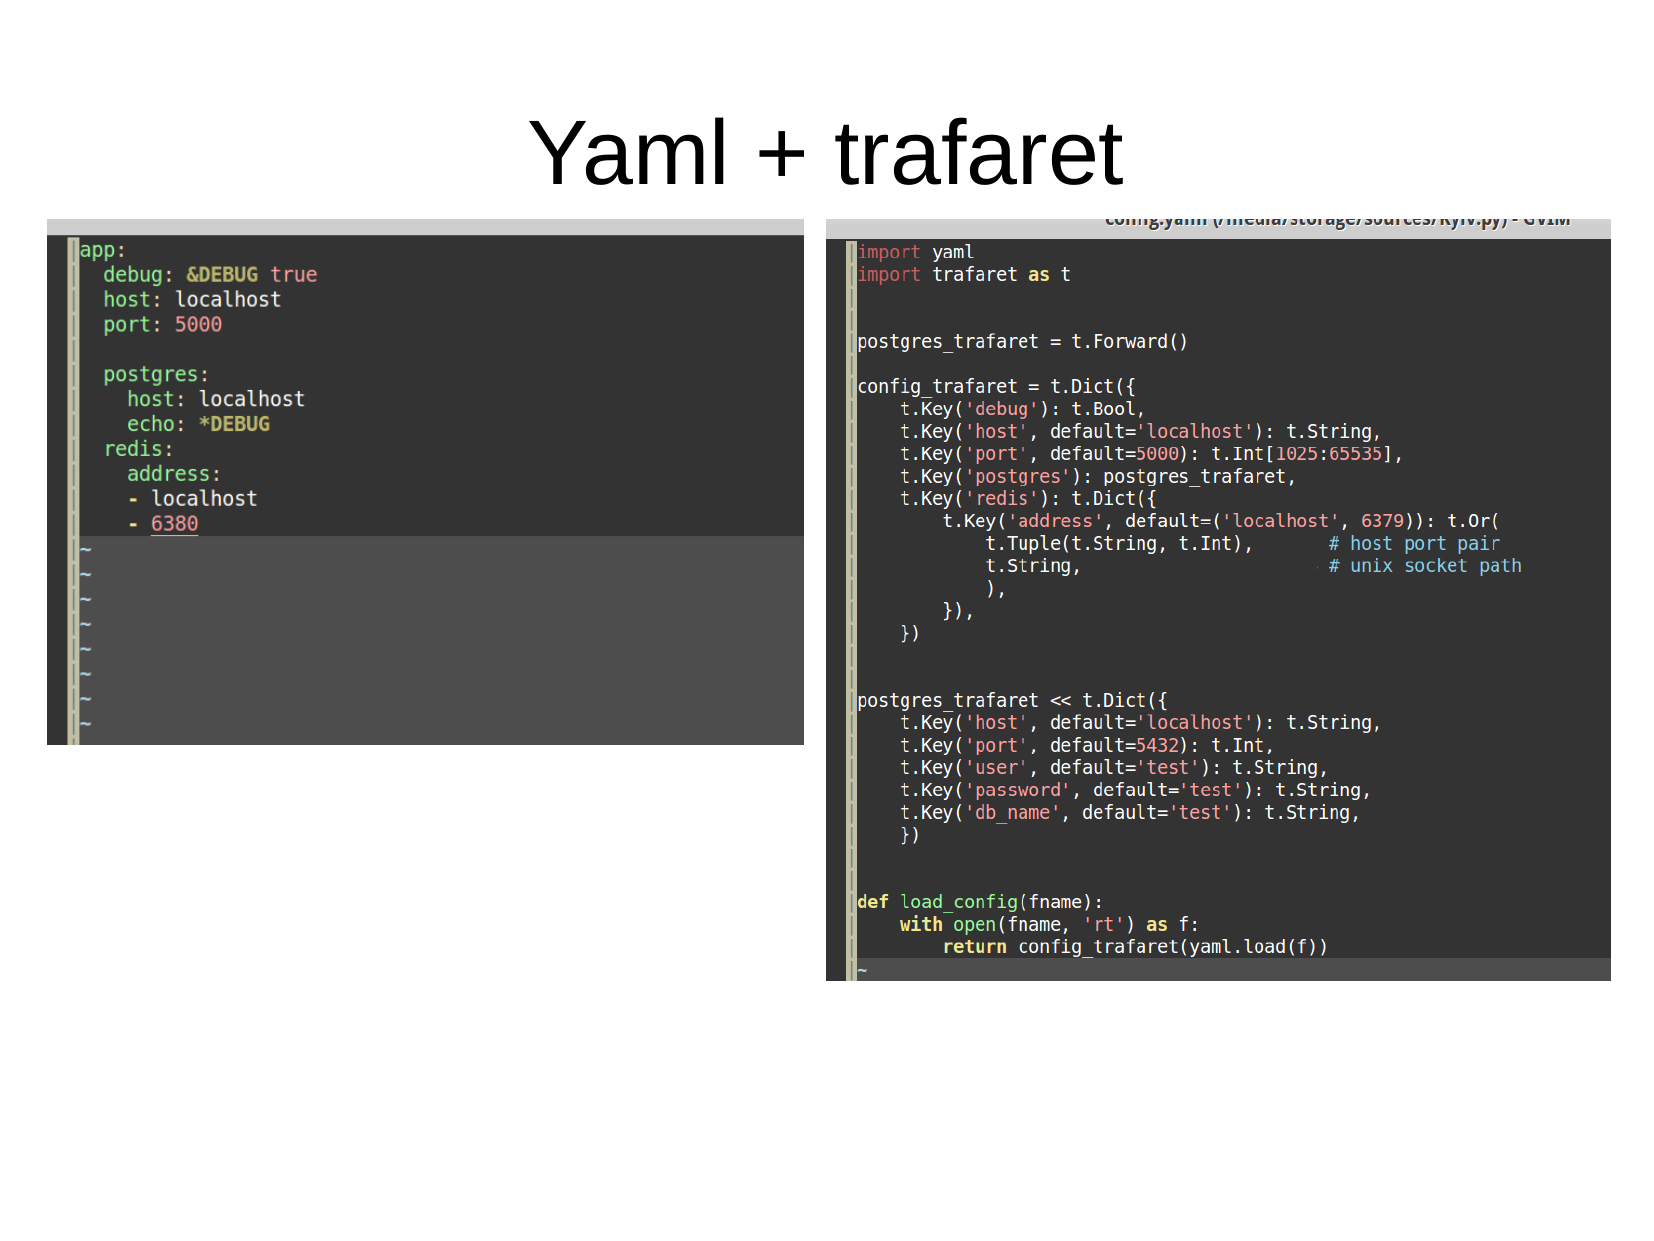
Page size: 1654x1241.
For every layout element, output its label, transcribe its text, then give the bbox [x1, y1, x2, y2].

title Yaml + trafaret [82, 49, 1571, 257]
picture [47, 219, 804, 745]
picture [826, 219, 1611, 981]
